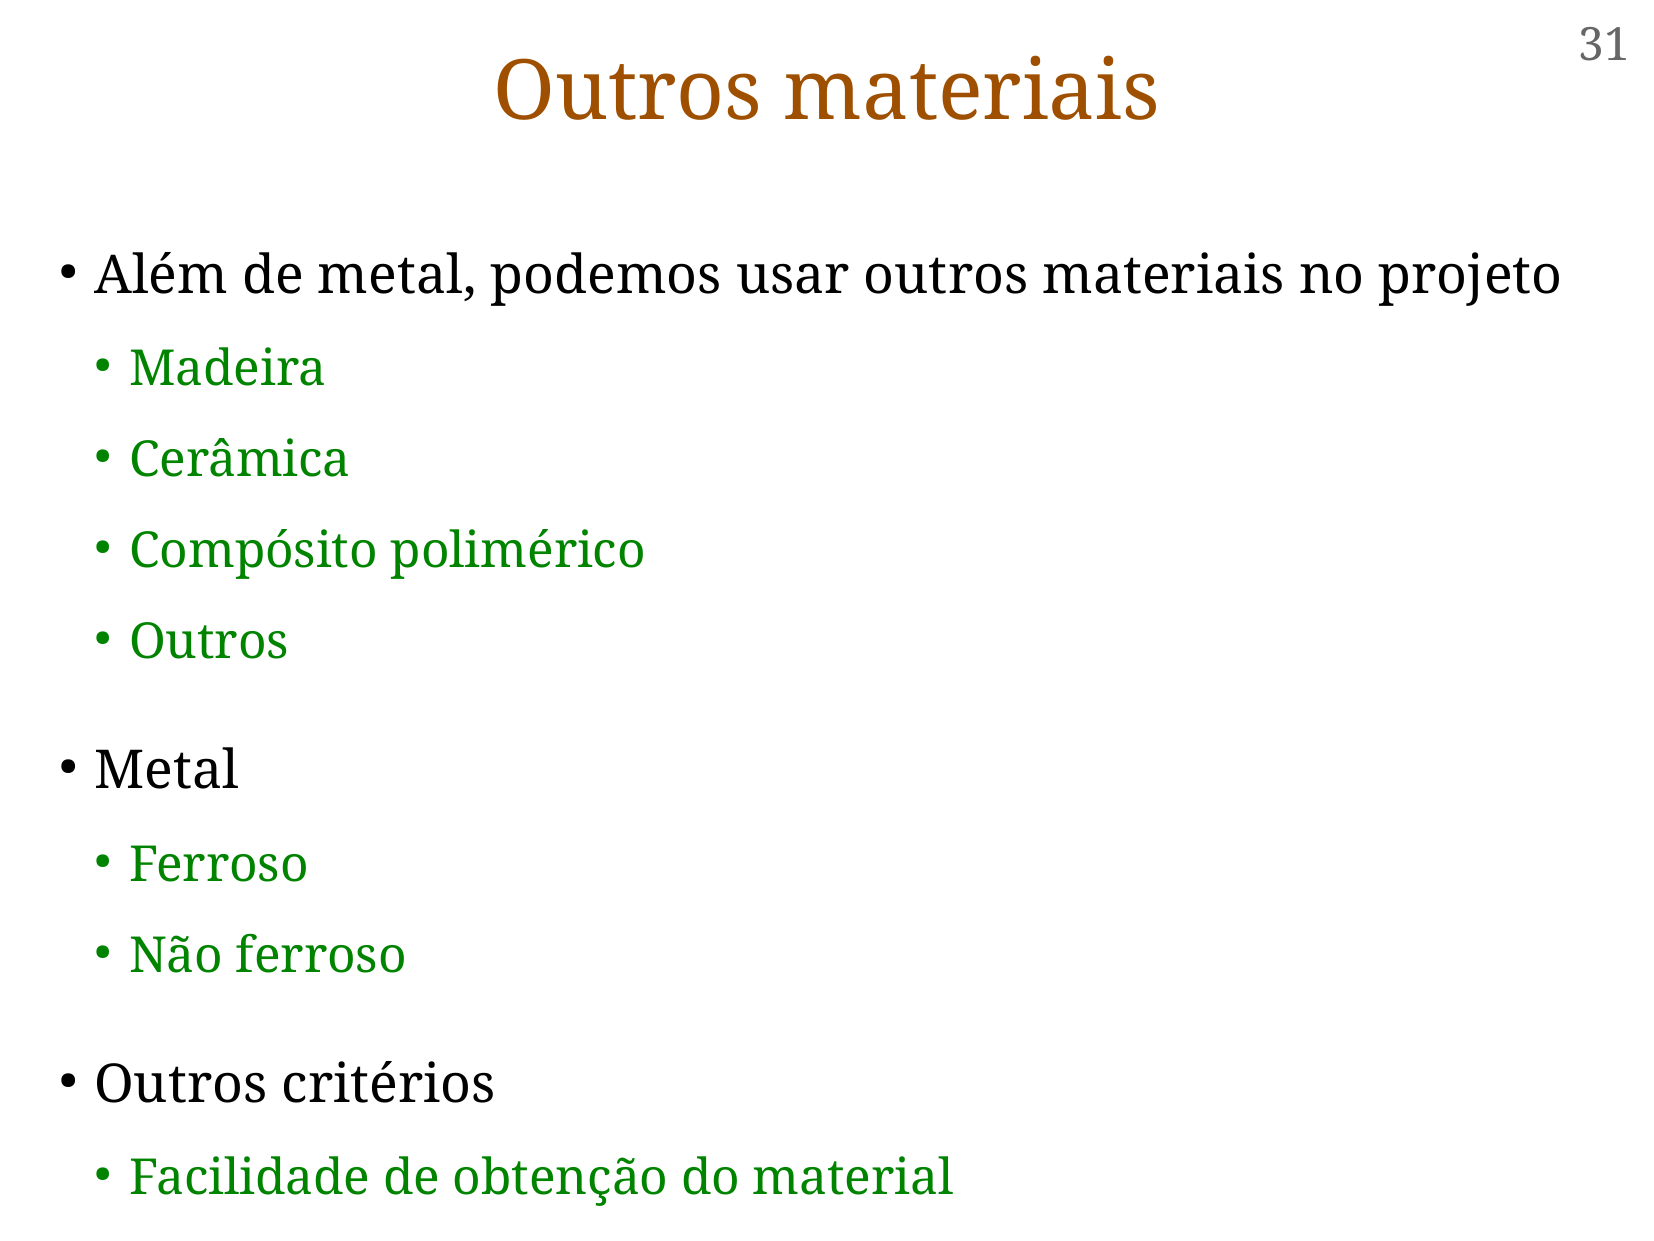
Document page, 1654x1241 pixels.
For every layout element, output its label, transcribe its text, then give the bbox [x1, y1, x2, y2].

list Além de metal, podemos usar outros materiais no projeto Madeira Cerâmica Compósito polimérico Outros Metal Ferroso Não ferroso Outros critérios Facilidade de obtenção do material [59, 236, 1595, 1211]
title Outros materiais [59, 29, 1595, 148]
